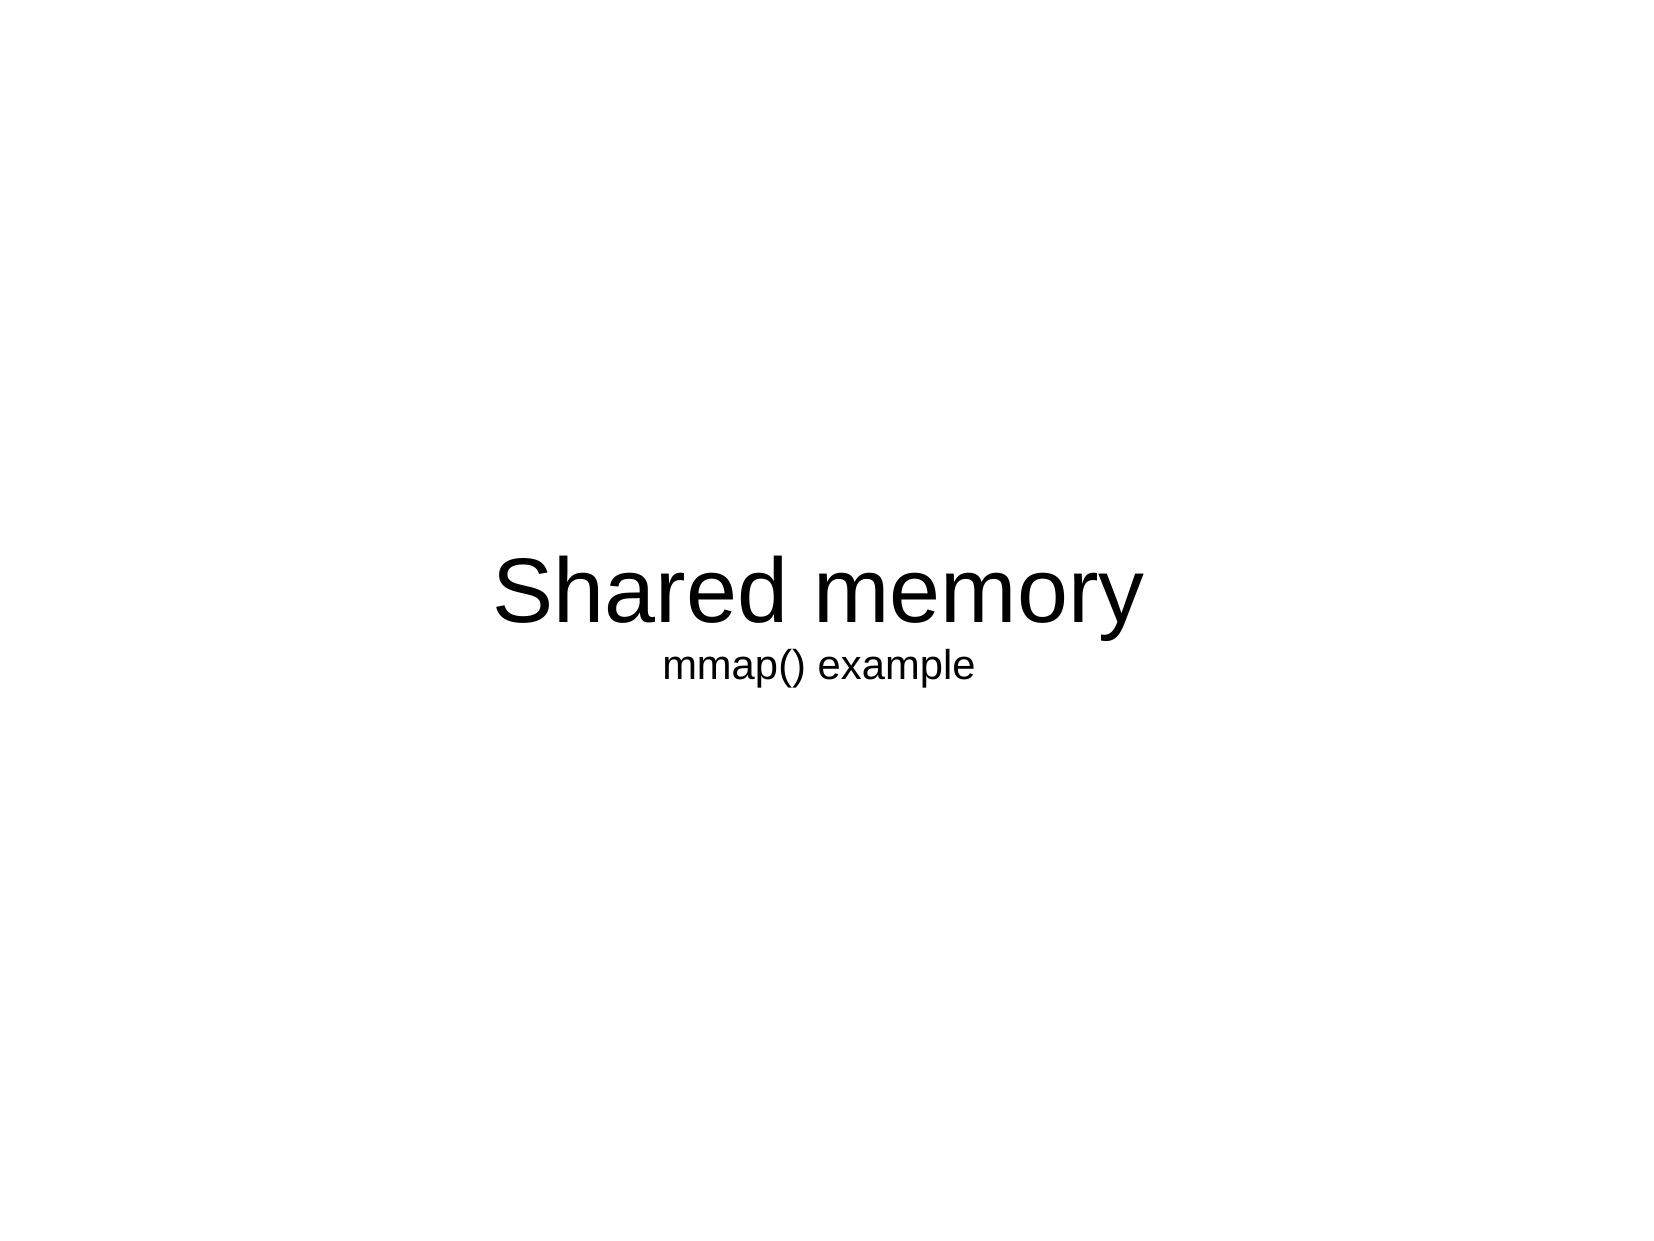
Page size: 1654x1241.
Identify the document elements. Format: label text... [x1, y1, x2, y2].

title Shared memory mmap() example [75, 510, 1564, 718]
